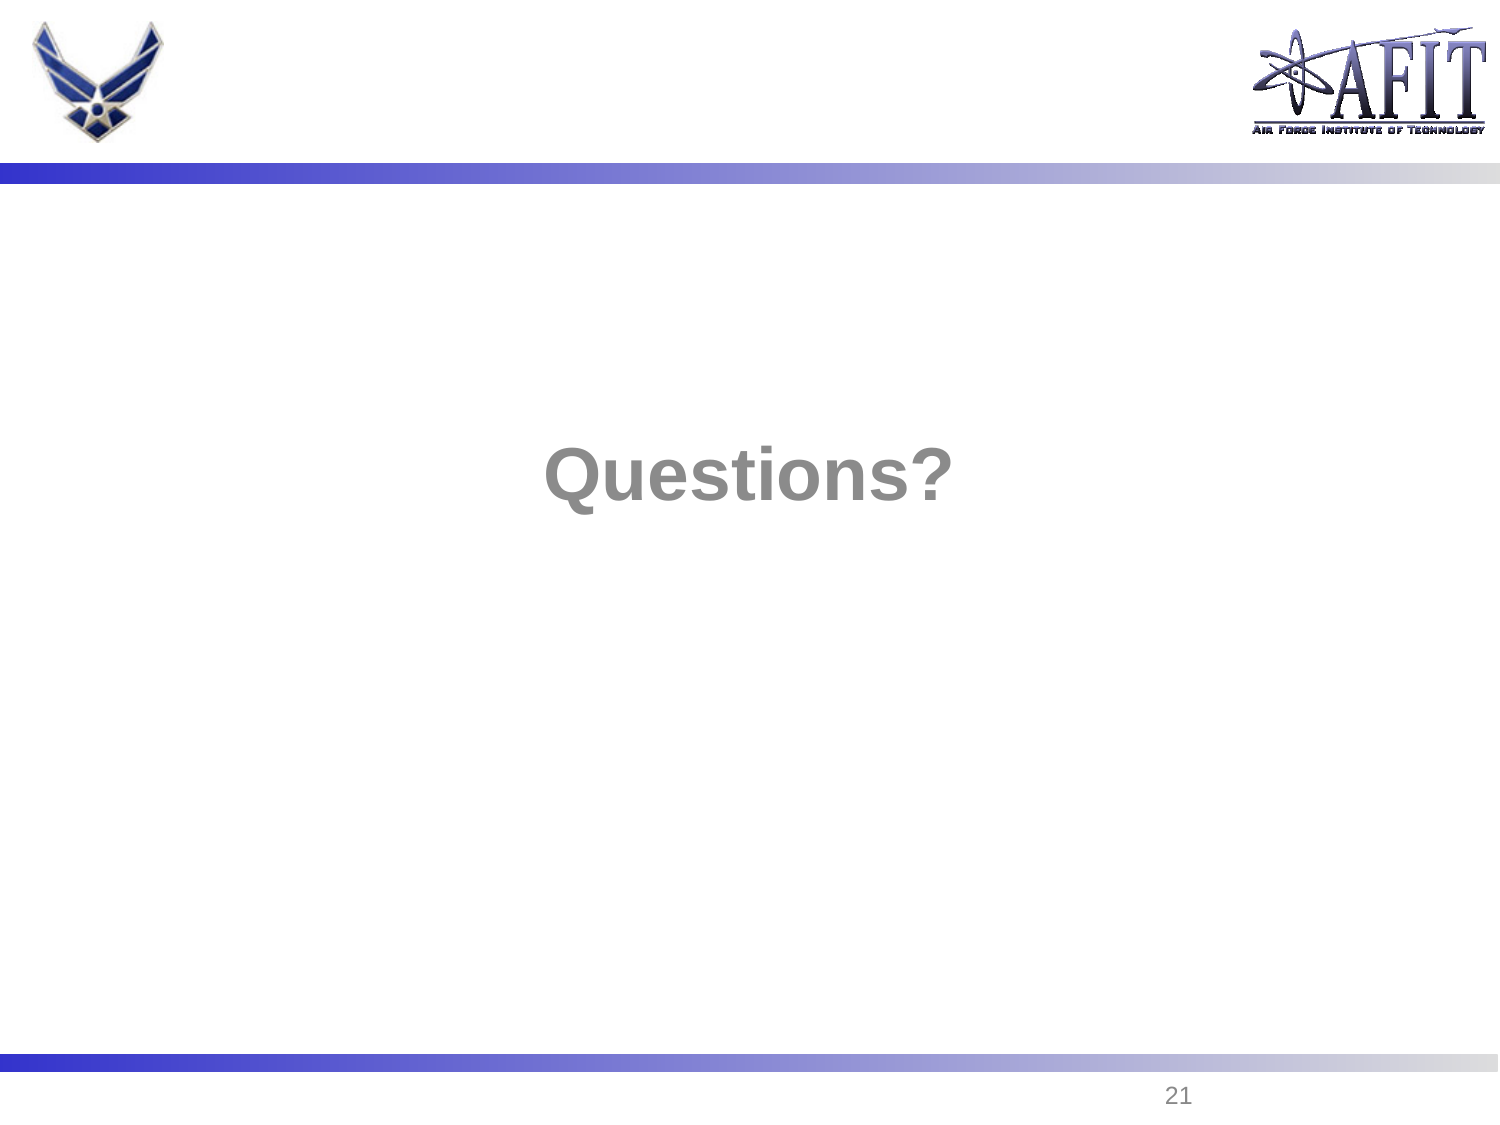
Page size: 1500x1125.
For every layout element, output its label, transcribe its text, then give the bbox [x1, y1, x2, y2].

slide_number <number> [1149, 1065, 1500, 1125]
picture [32, 21, 164, 143]
title Questions? [112, 349, 1388, 591]
picture [1250, 24, 1488, 139]
